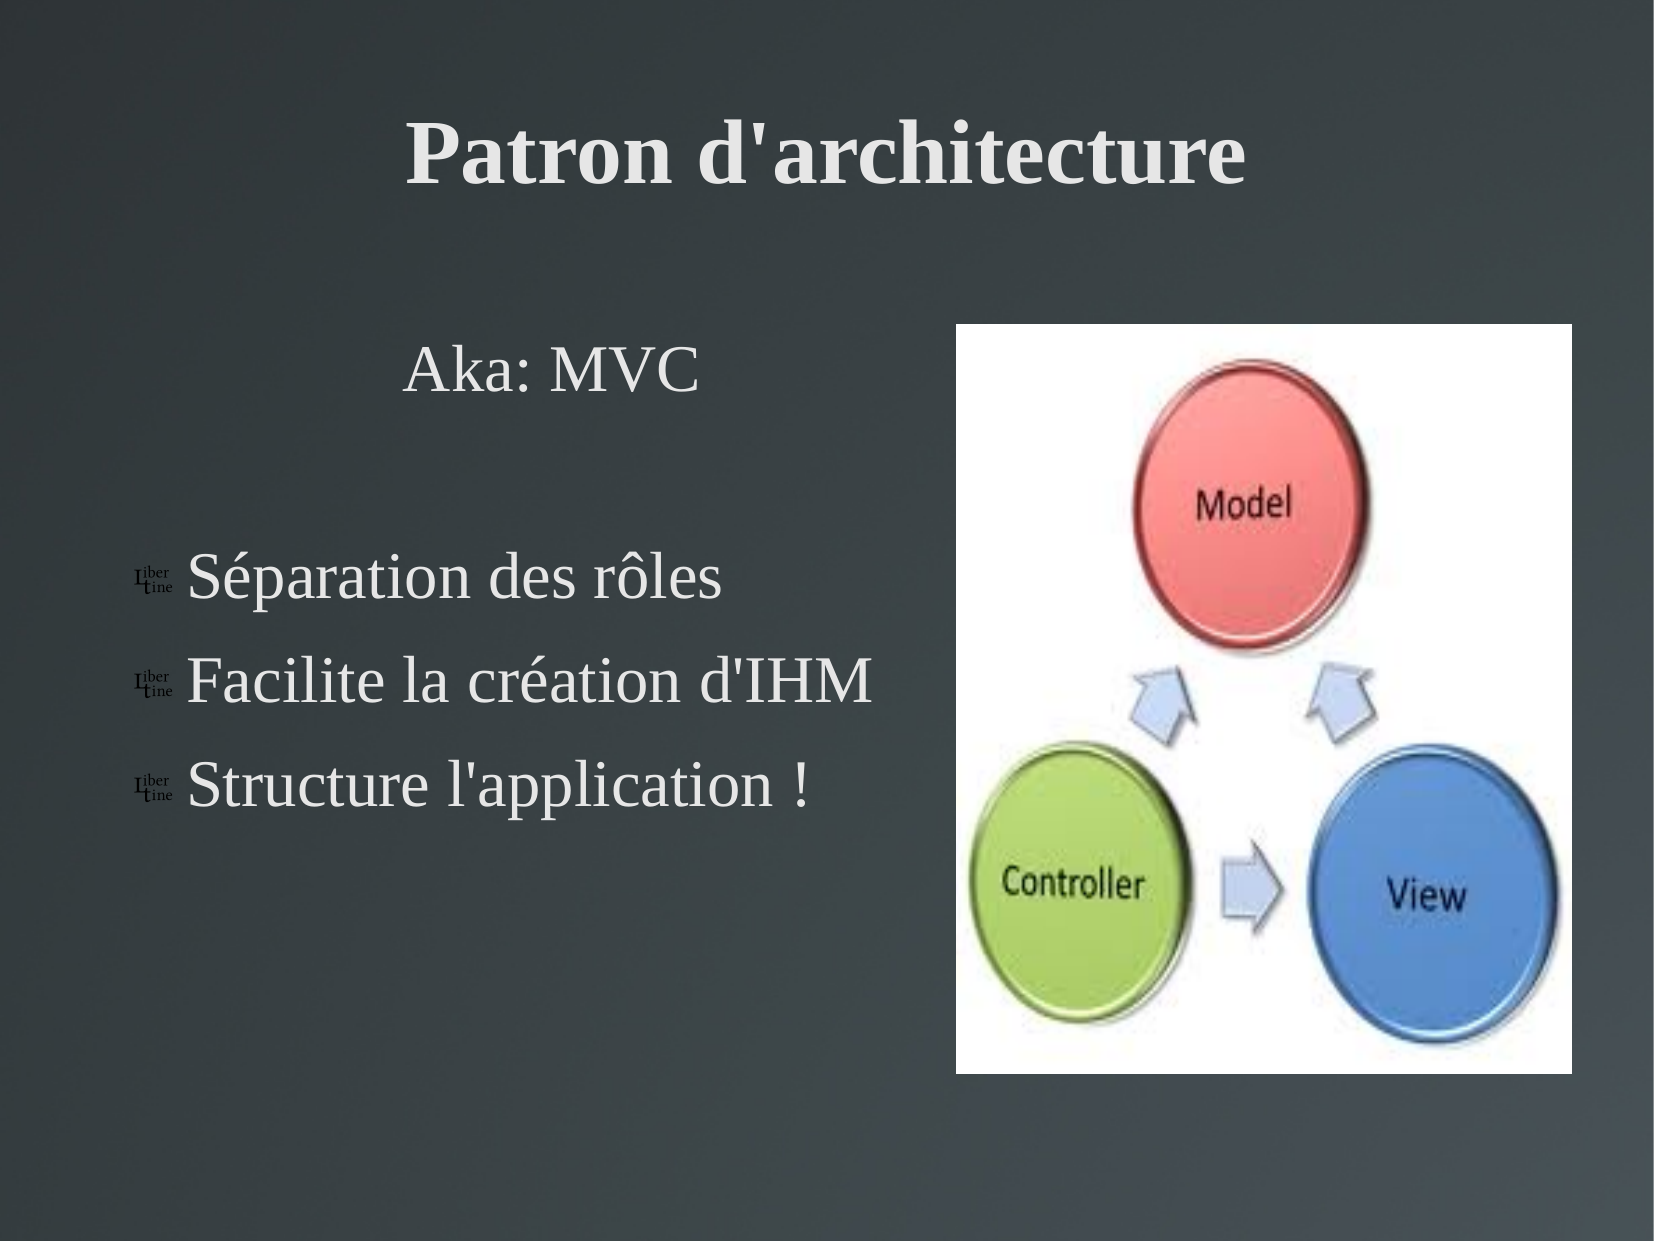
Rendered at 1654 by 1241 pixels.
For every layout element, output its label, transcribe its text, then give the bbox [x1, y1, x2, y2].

picture [0, 0, 1654, 1241]
title Patron d'architecture [82, 49, 1571, 257]
list Aka: MVC Séparation des rôles Facilite la création d'IHM Structure l'application ! [82, 324, 934, 1074]
